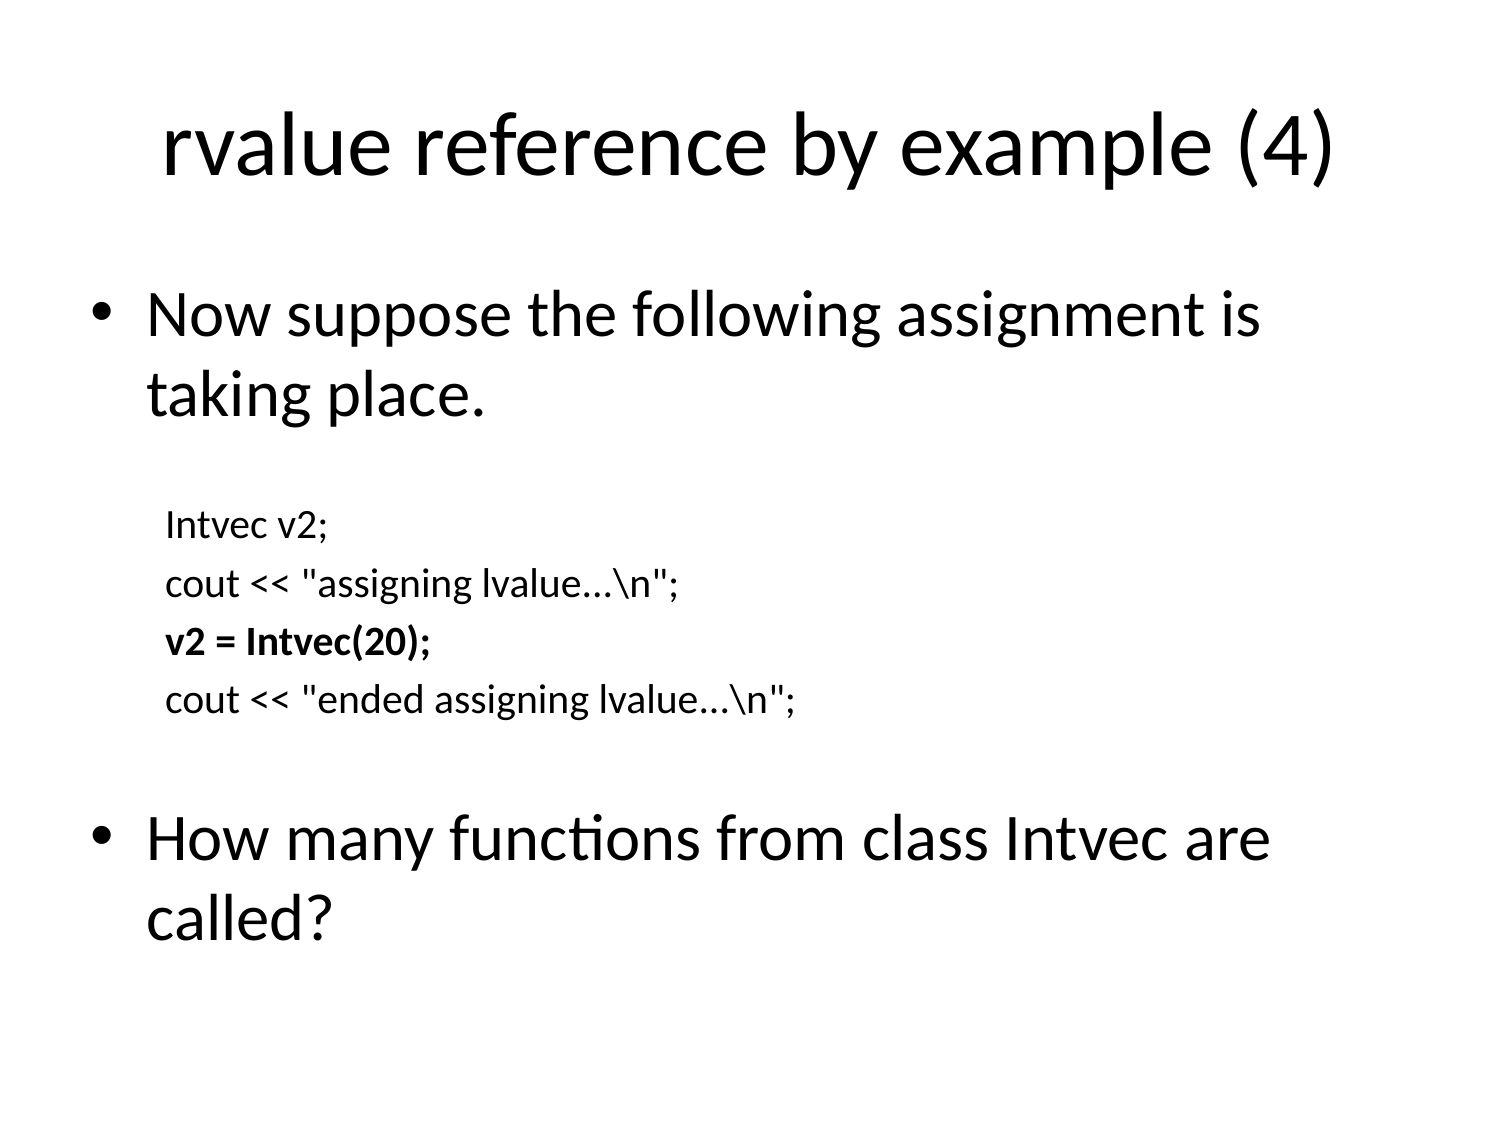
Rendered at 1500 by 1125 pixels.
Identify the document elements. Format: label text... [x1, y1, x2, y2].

list Now suppose the following assignment is taking place. Intvec v2; cout << "assigning lvalue...\n"; v2 = Intvec(20); cout << "ended assigning lvalue...\n"; How many functions from class Intvec are called? [75, 262, 1425, 1005]
title rvalue reference by example (4) [75, 45, 1425, 233]
